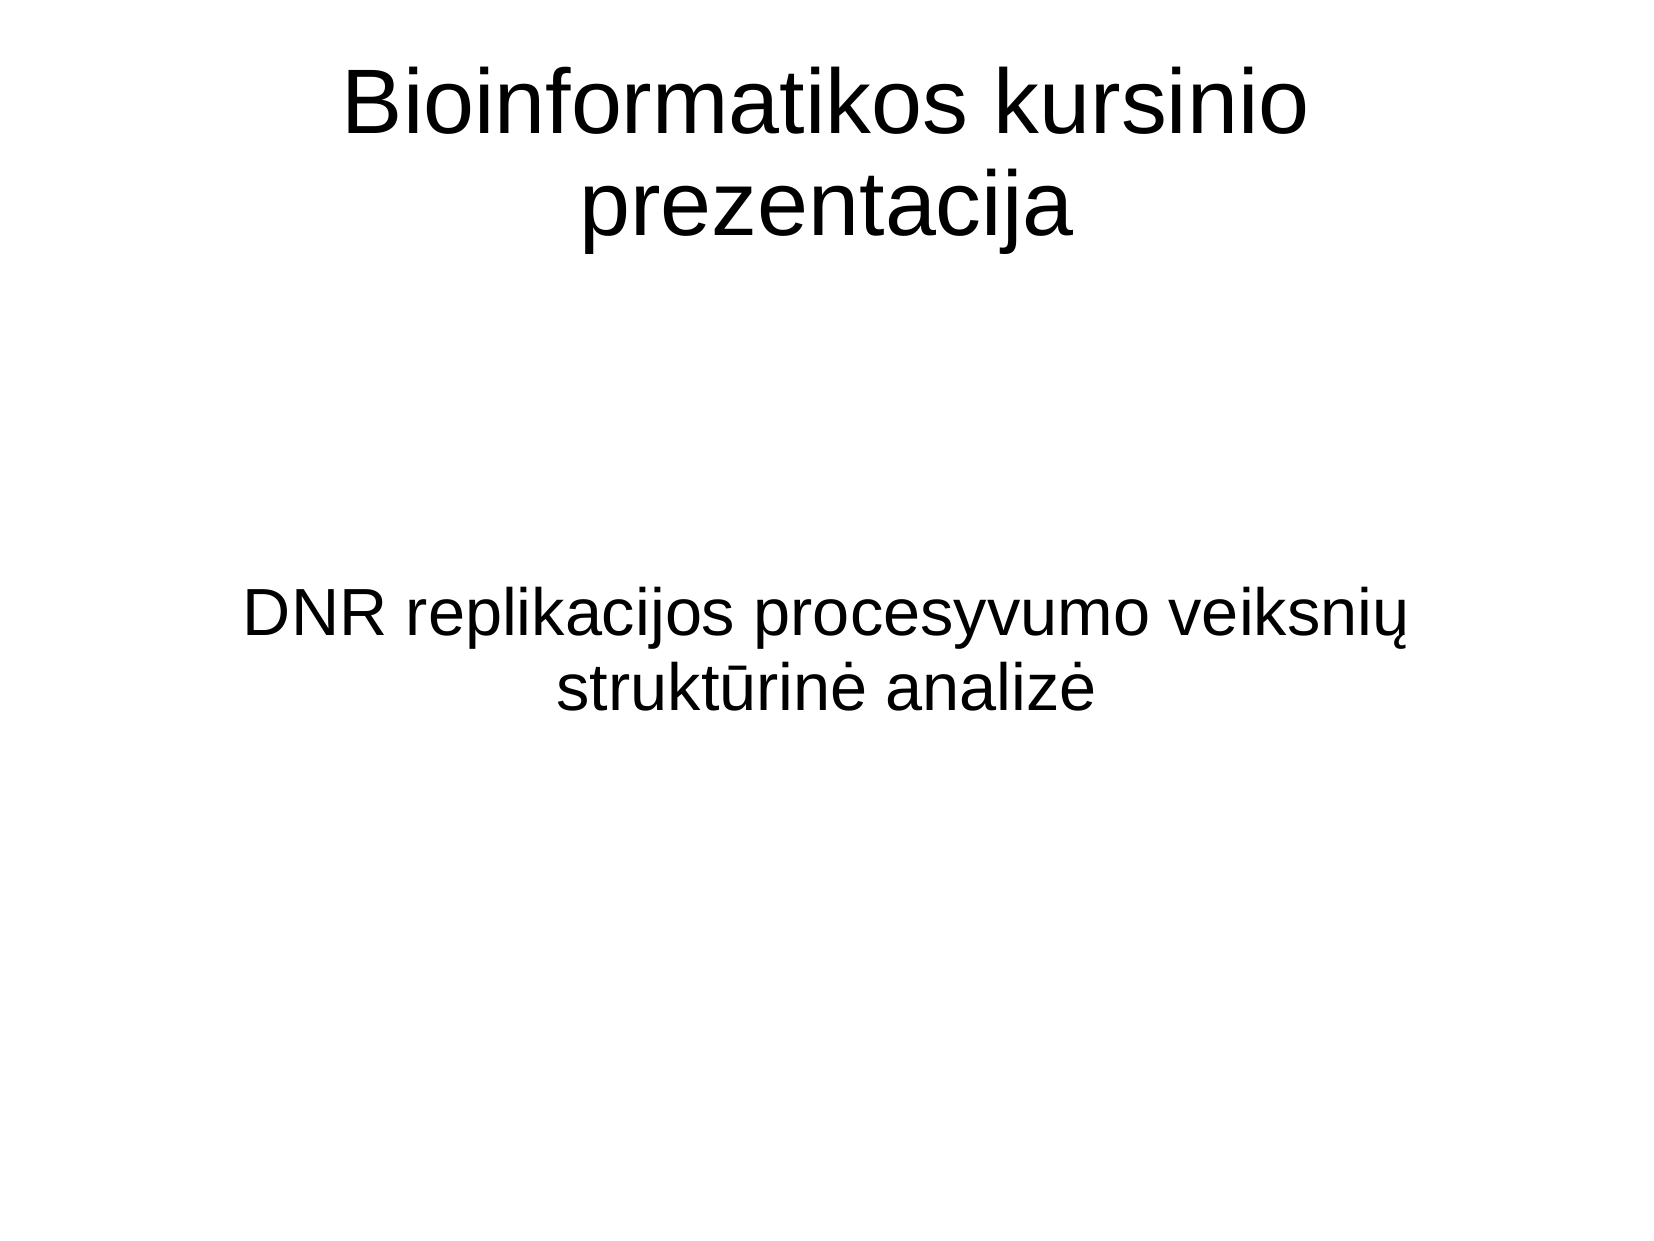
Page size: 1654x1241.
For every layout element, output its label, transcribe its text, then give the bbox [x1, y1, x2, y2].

title Bioinformatikos kursinio prezentacija [82, 49, 1571, 257]
subtitle DNR replikacijos procesyvumo veiksnių struktūrinė analizė [82, 290, 1571, 1010]
